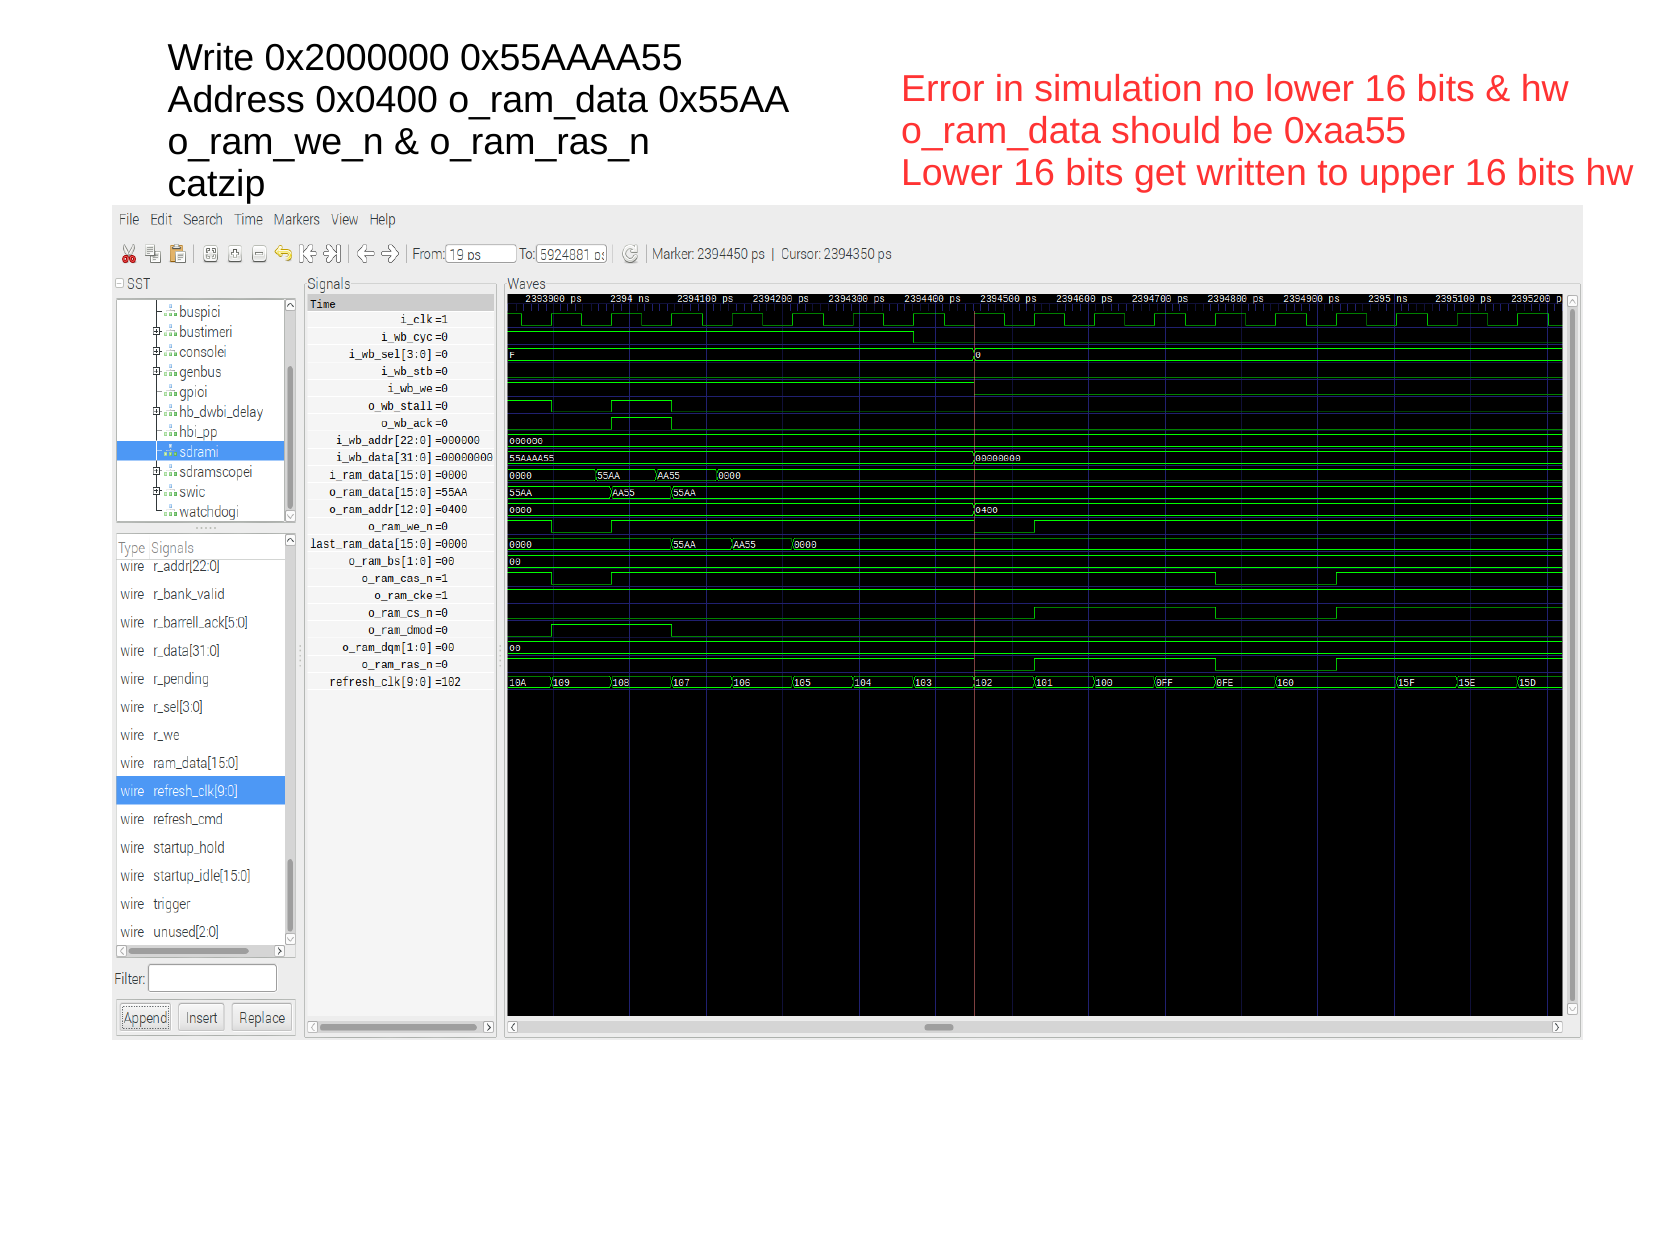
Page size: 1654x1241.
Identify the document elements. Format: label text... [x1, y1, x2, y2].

text_box Error in simulation no lower 16 bits & hw o_ram_data should be 0xaa55 Lower 16 bits get written to upper 16 bits hw [886, 60, 1649, 201]
text_box Write 0x2000000 0x55AAAA55 Address 0x0400 o_ram_data 0x55AA o_ram_we_n & o_ram_ras_n catzip [152, 29, 805, 213]
picture [112, 205, 1583, 1040]
